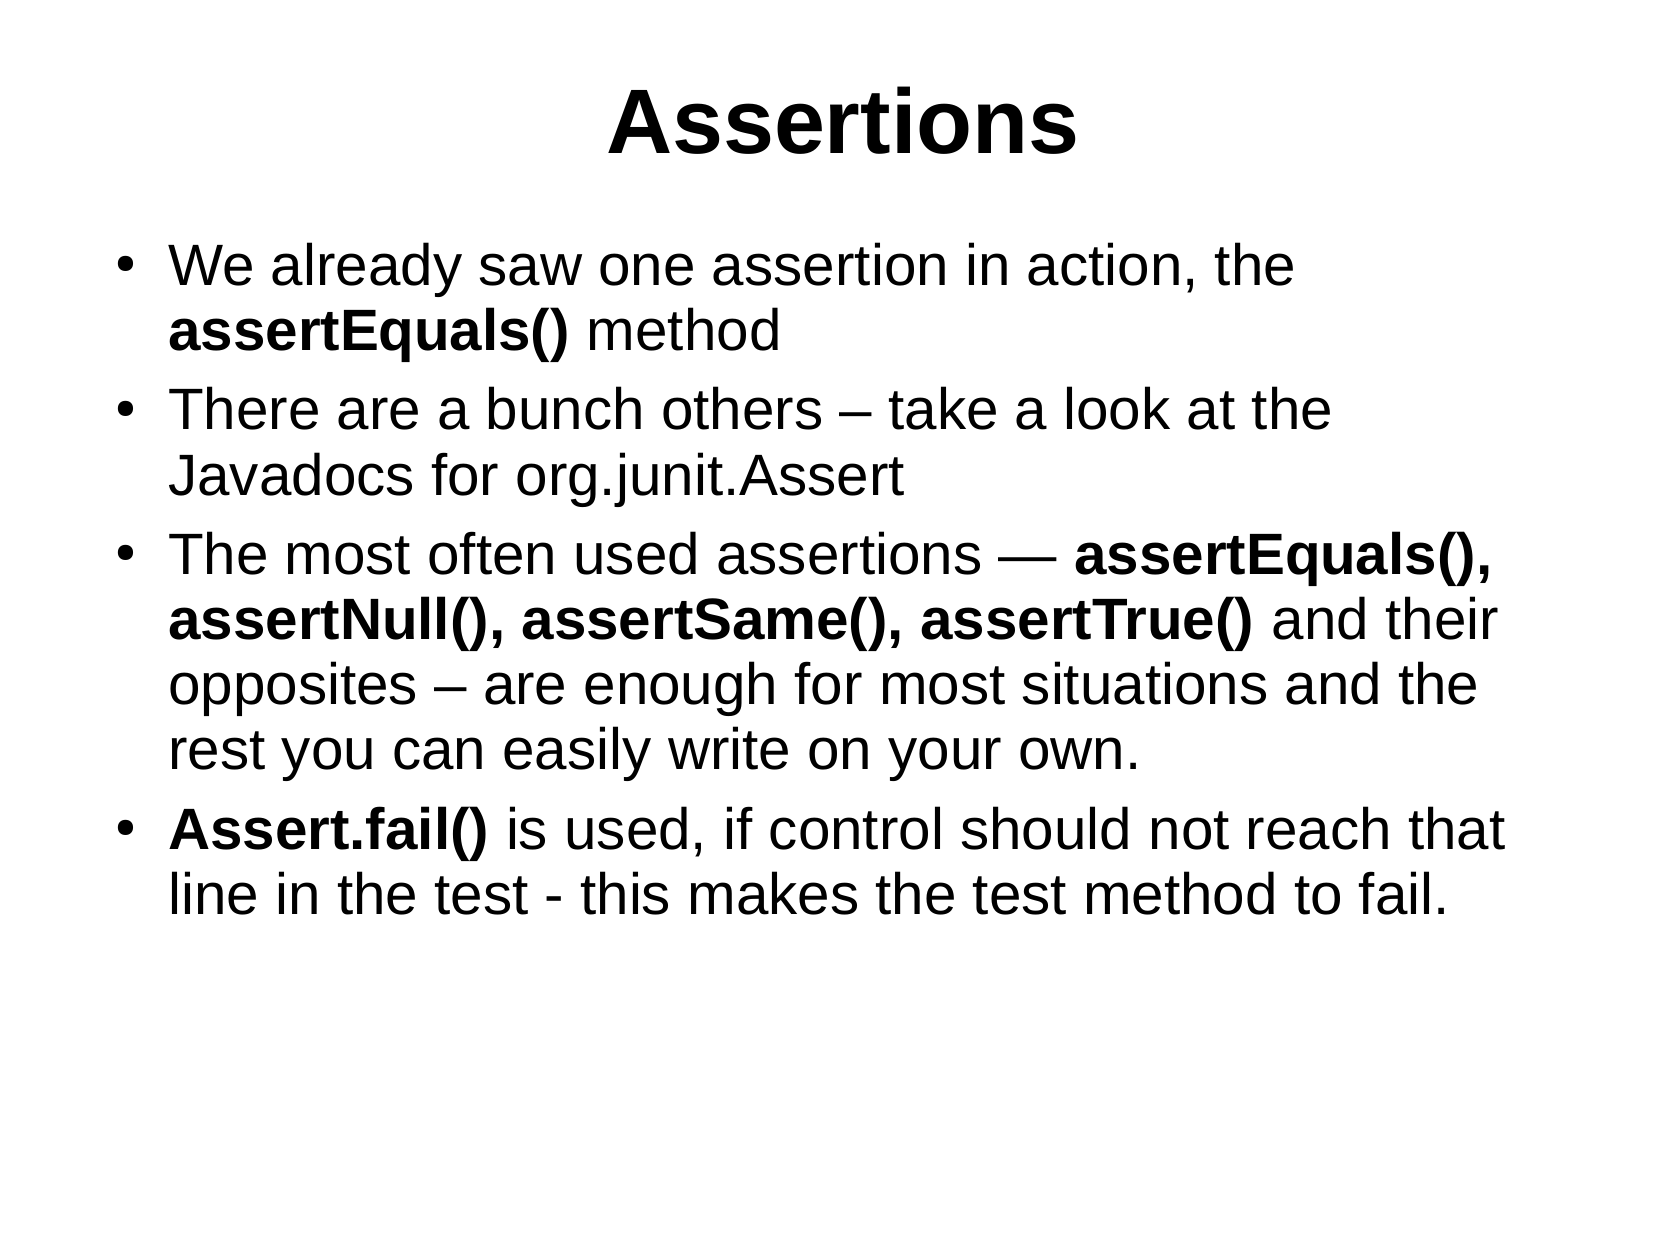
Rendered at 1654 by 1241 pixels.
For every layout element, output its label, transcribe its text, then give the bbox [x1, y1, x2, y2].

title Assertions [82, 49, 1571, 196]
list We already saw one assertion in action, the assertEquals() method There are a bunch others – take a look at the Javadocs for org.junit.Assert The most often used assertions — assertEquals(), assertNull(), assertSame(), assertTrue() and their opposites – are enough for most situations and the rest you can easily write on your own. Assert.fail() is used, if control should not reach that line in the test - this makes the test method to fail. [82, 225, 1538, 1186]
